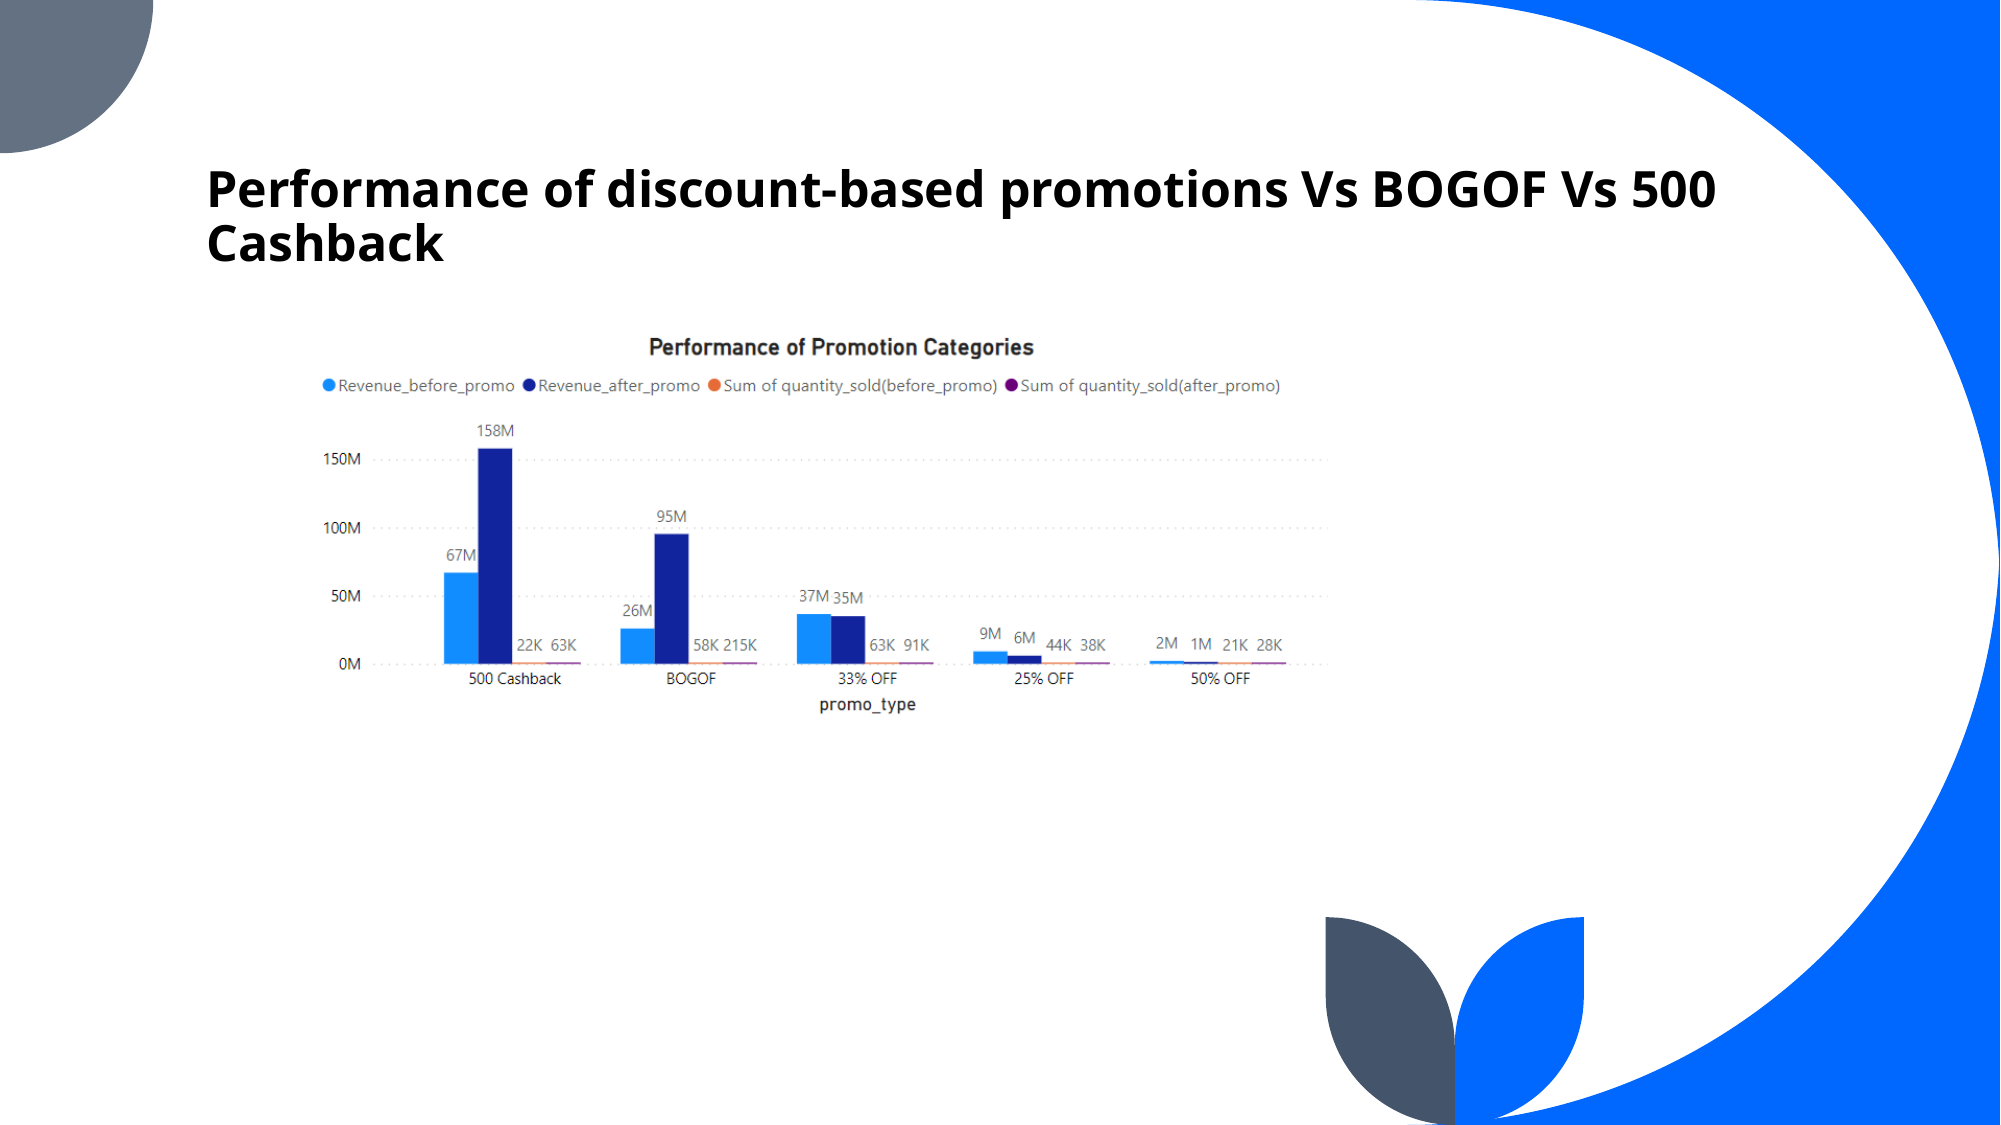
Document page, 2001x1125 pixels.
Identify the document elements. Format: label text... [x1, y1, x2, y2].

title Performance of discount-based promotions Vs BOGOF Vs 500 Cashback [191, 62, 1796, 280]
picture [295, 317, 1328, 727]
